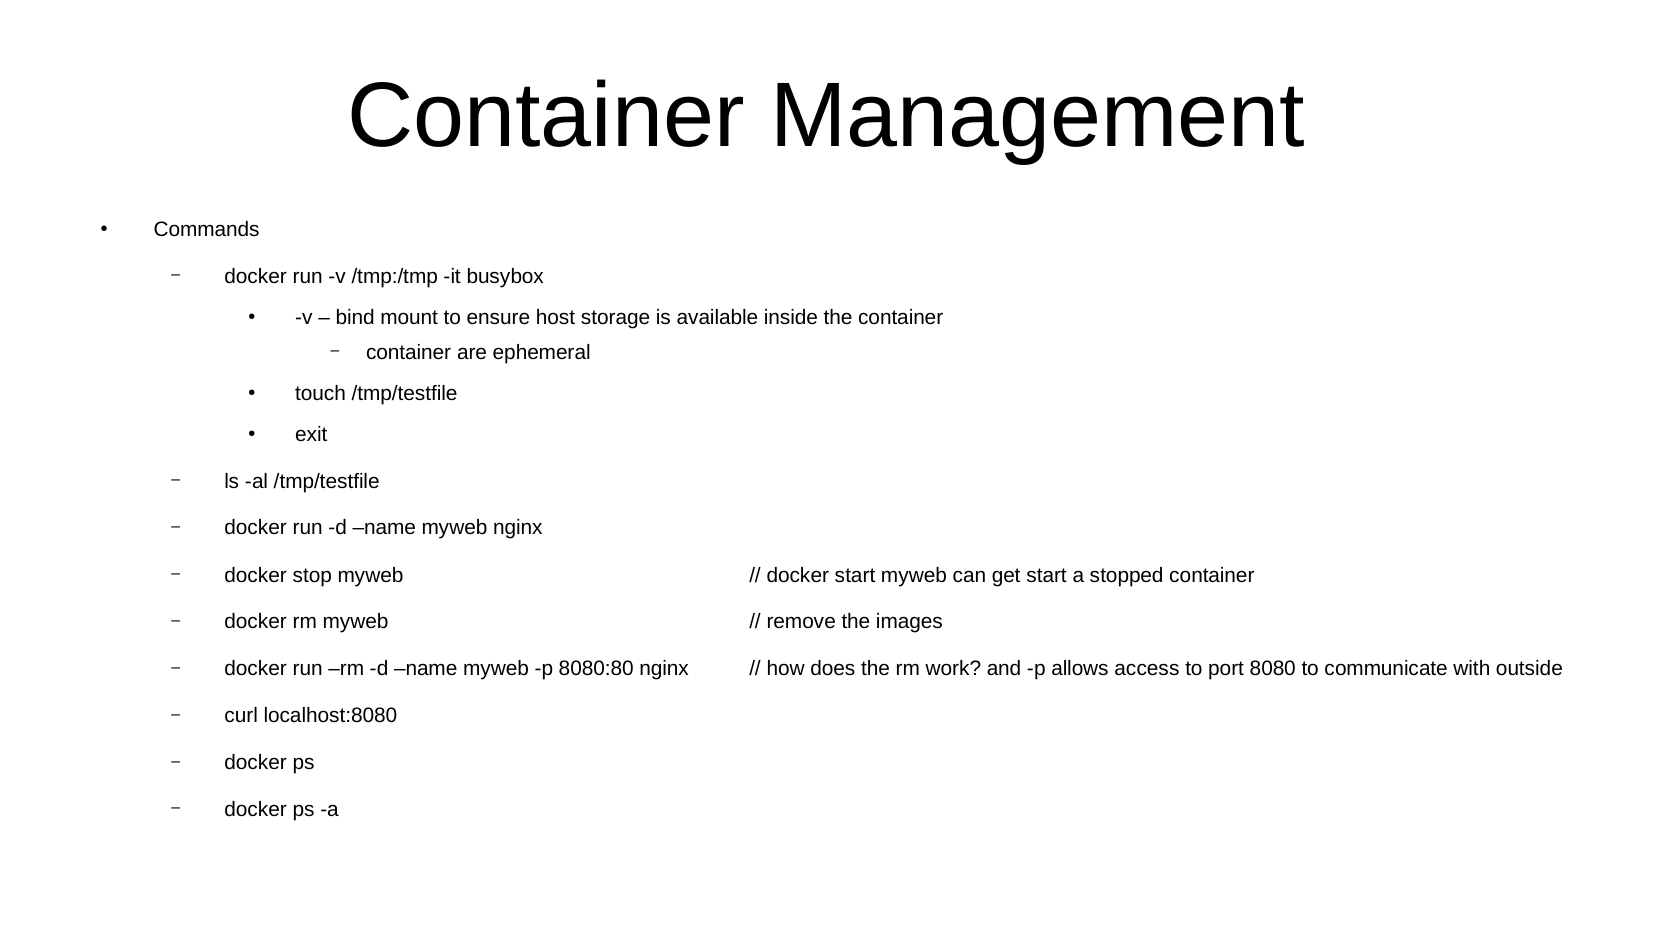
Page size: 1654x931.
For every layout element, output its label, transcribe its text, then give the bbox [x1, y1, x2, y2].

list Commands docker run -v /tmp:/tmp -it busybox -v – bind mount to ensure host storage is available inside the container container are ephemeral touch /tmp/testfile exit ls -al /tmp/testfile docker run -d –name myweb nginx docker stop myweb // docker start myweb can get start a stopped container docker rm myweb // remove the images docker run –rm -d –name myweb -p 8080:80 nginx // how does the rm work? and -p allows access to port 8080 to communicate with outside curl localhost:8080 docker ps docker ps -a [82, 217, 1613, 901]
title Container Management [82, 37, 1571, 193]
